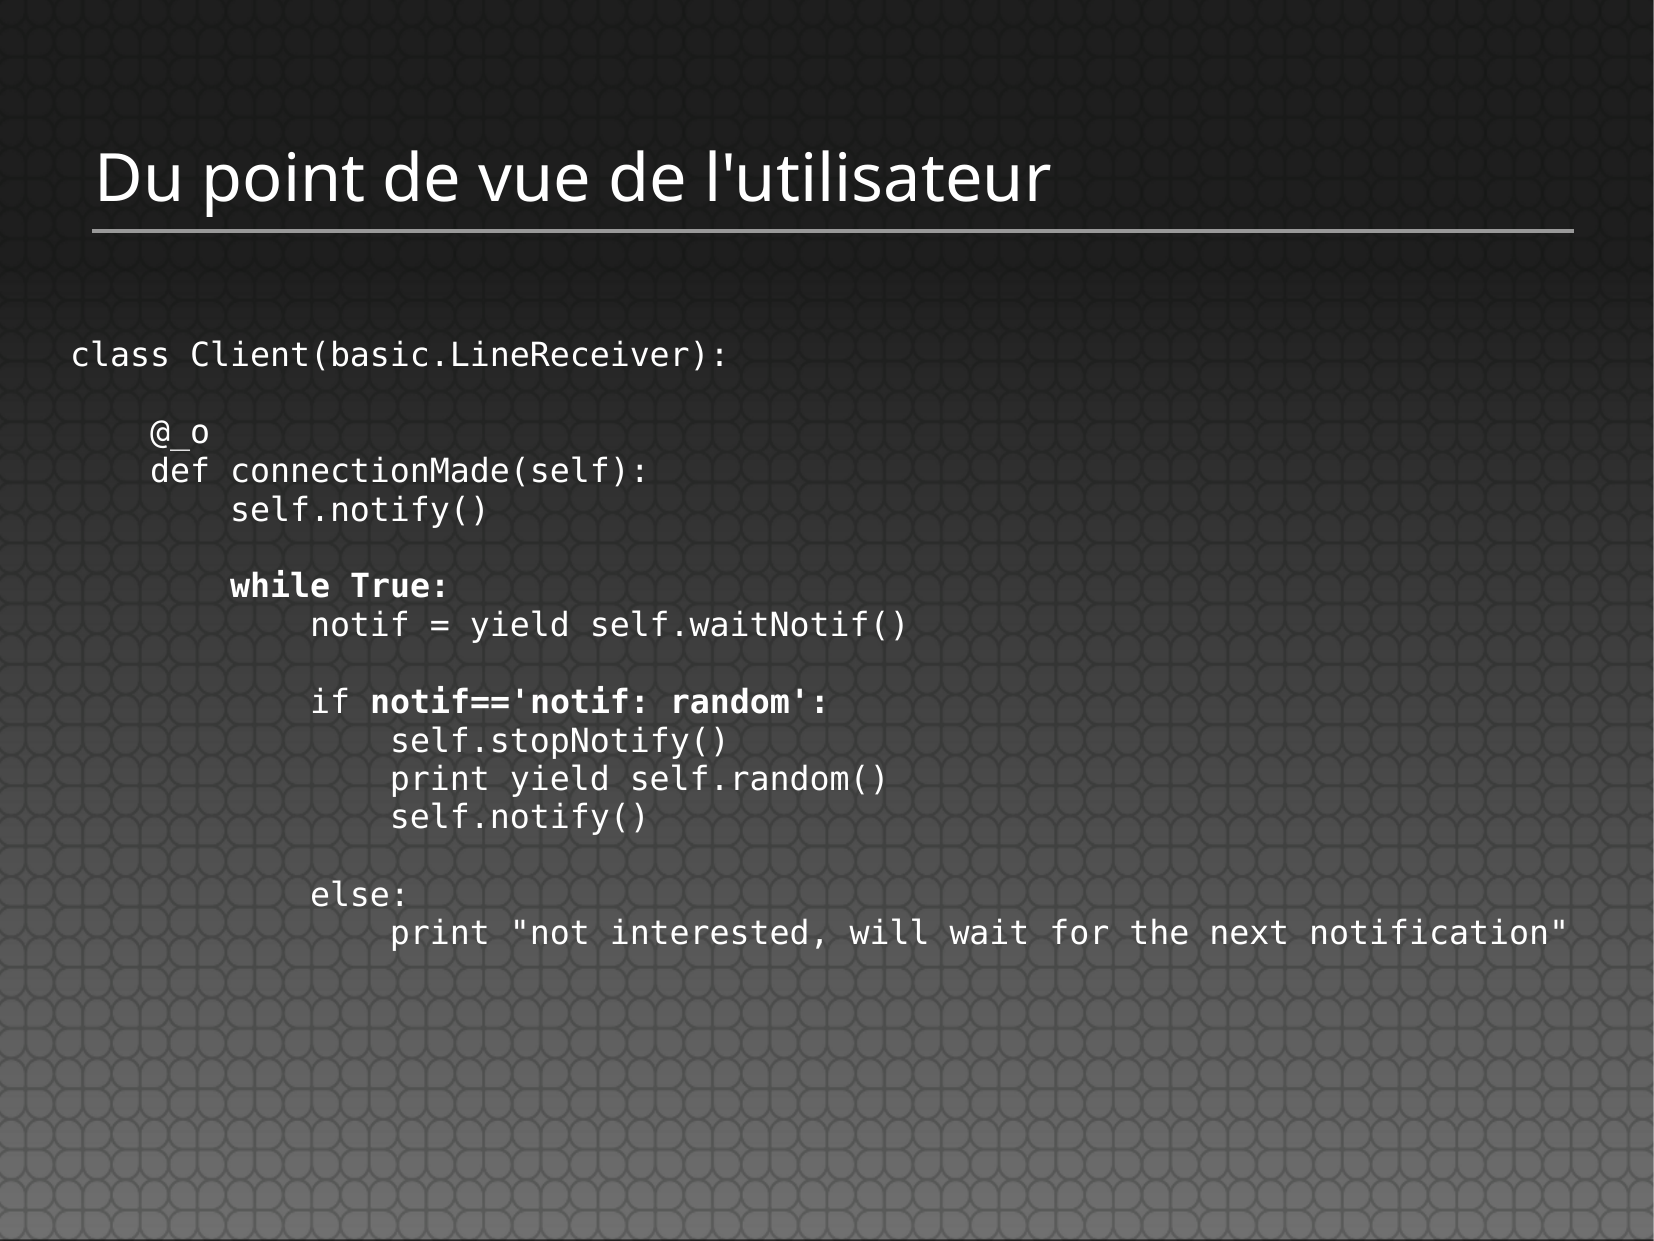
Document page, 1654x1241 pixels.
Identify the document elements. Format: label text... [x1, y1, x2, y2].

title class Client(basic.LineReceiver): @_o def connectionMade(self): self.notify() while True: notif = yield self.waitNotif() if notif=='notif: random': self.stopNotify() print yield self.random() self.notify() else: print "not interested, will wait for the next notification" [70, 242, 1592, 1008]
title Du point de vue de l'utilisateur [94, 100, 1426, 242]
picture [0, 0, 1654, 1241]
